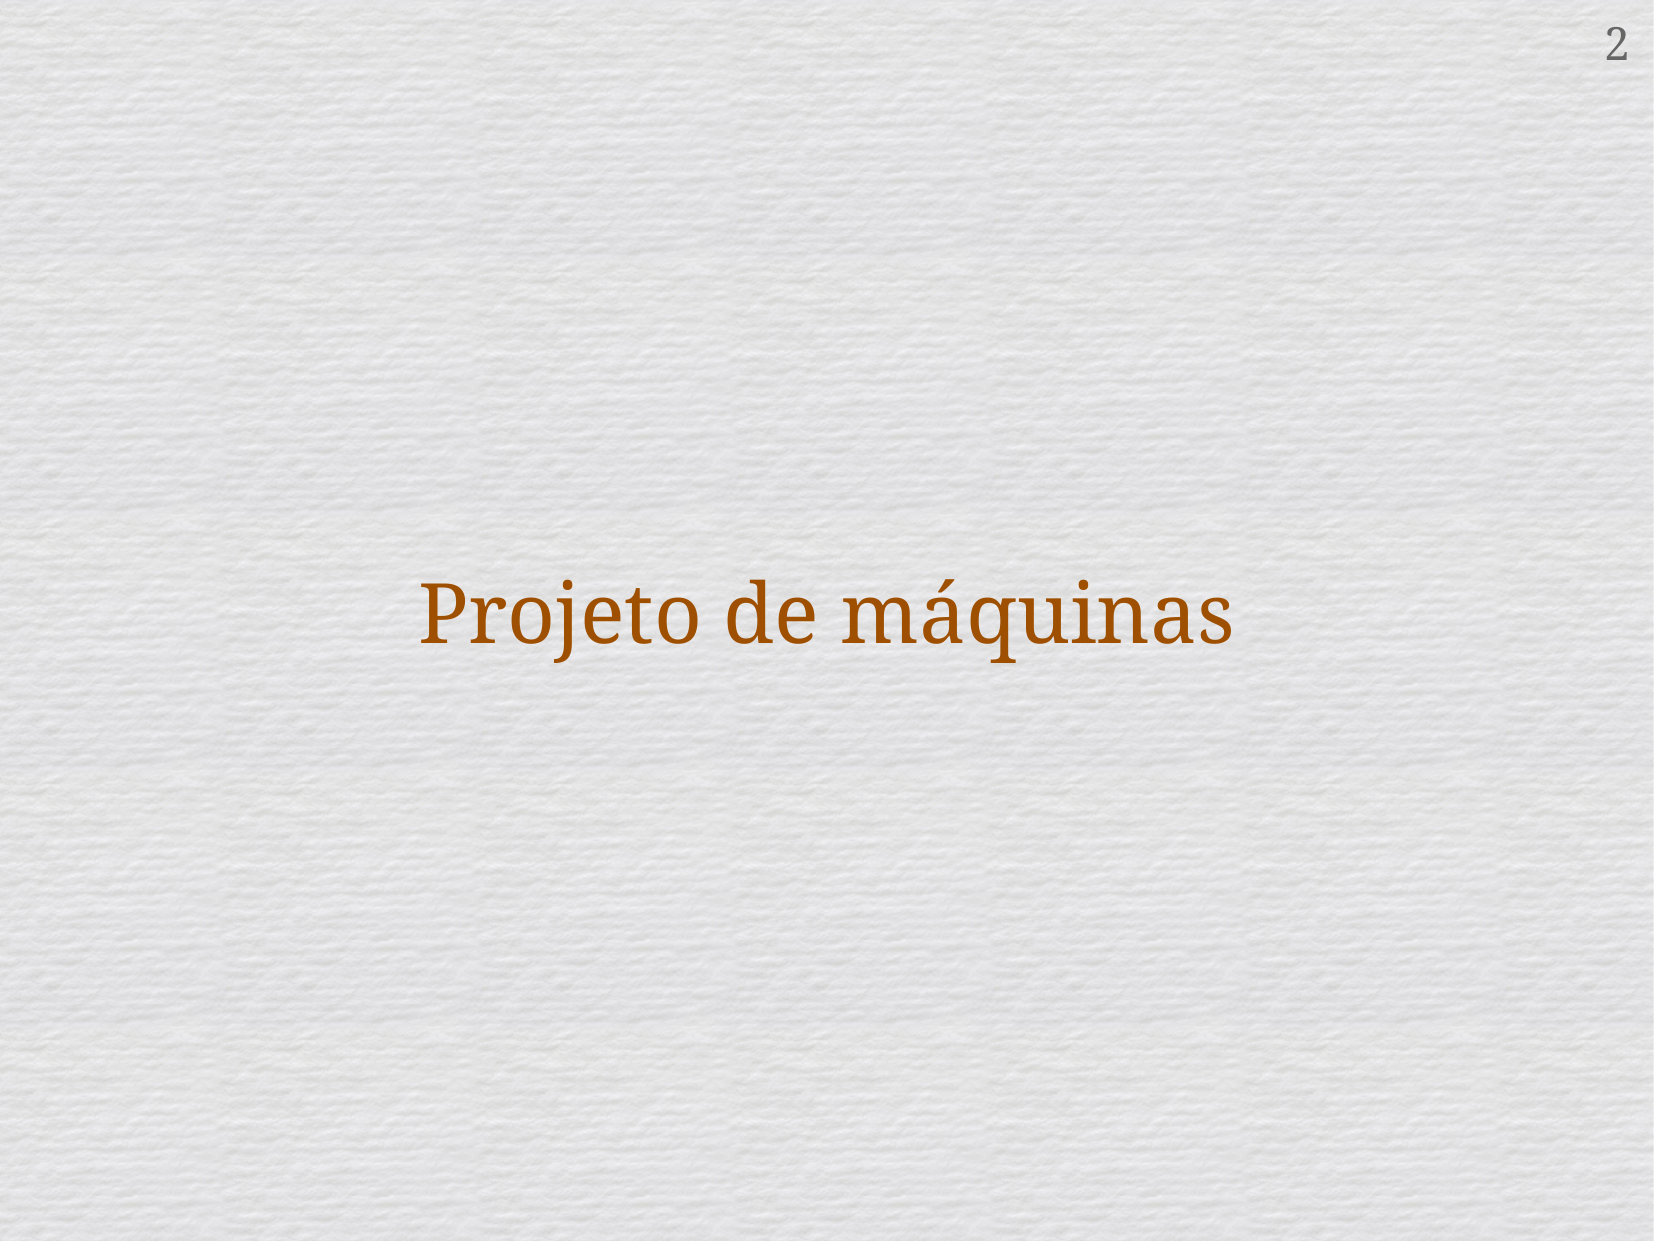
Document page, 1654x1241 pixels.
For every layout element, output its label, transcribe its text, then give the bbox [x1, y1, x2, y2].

picture [0, 0, 1654, 1241]
title Projeto de máquinas [59, 29, 1595, 1196]
